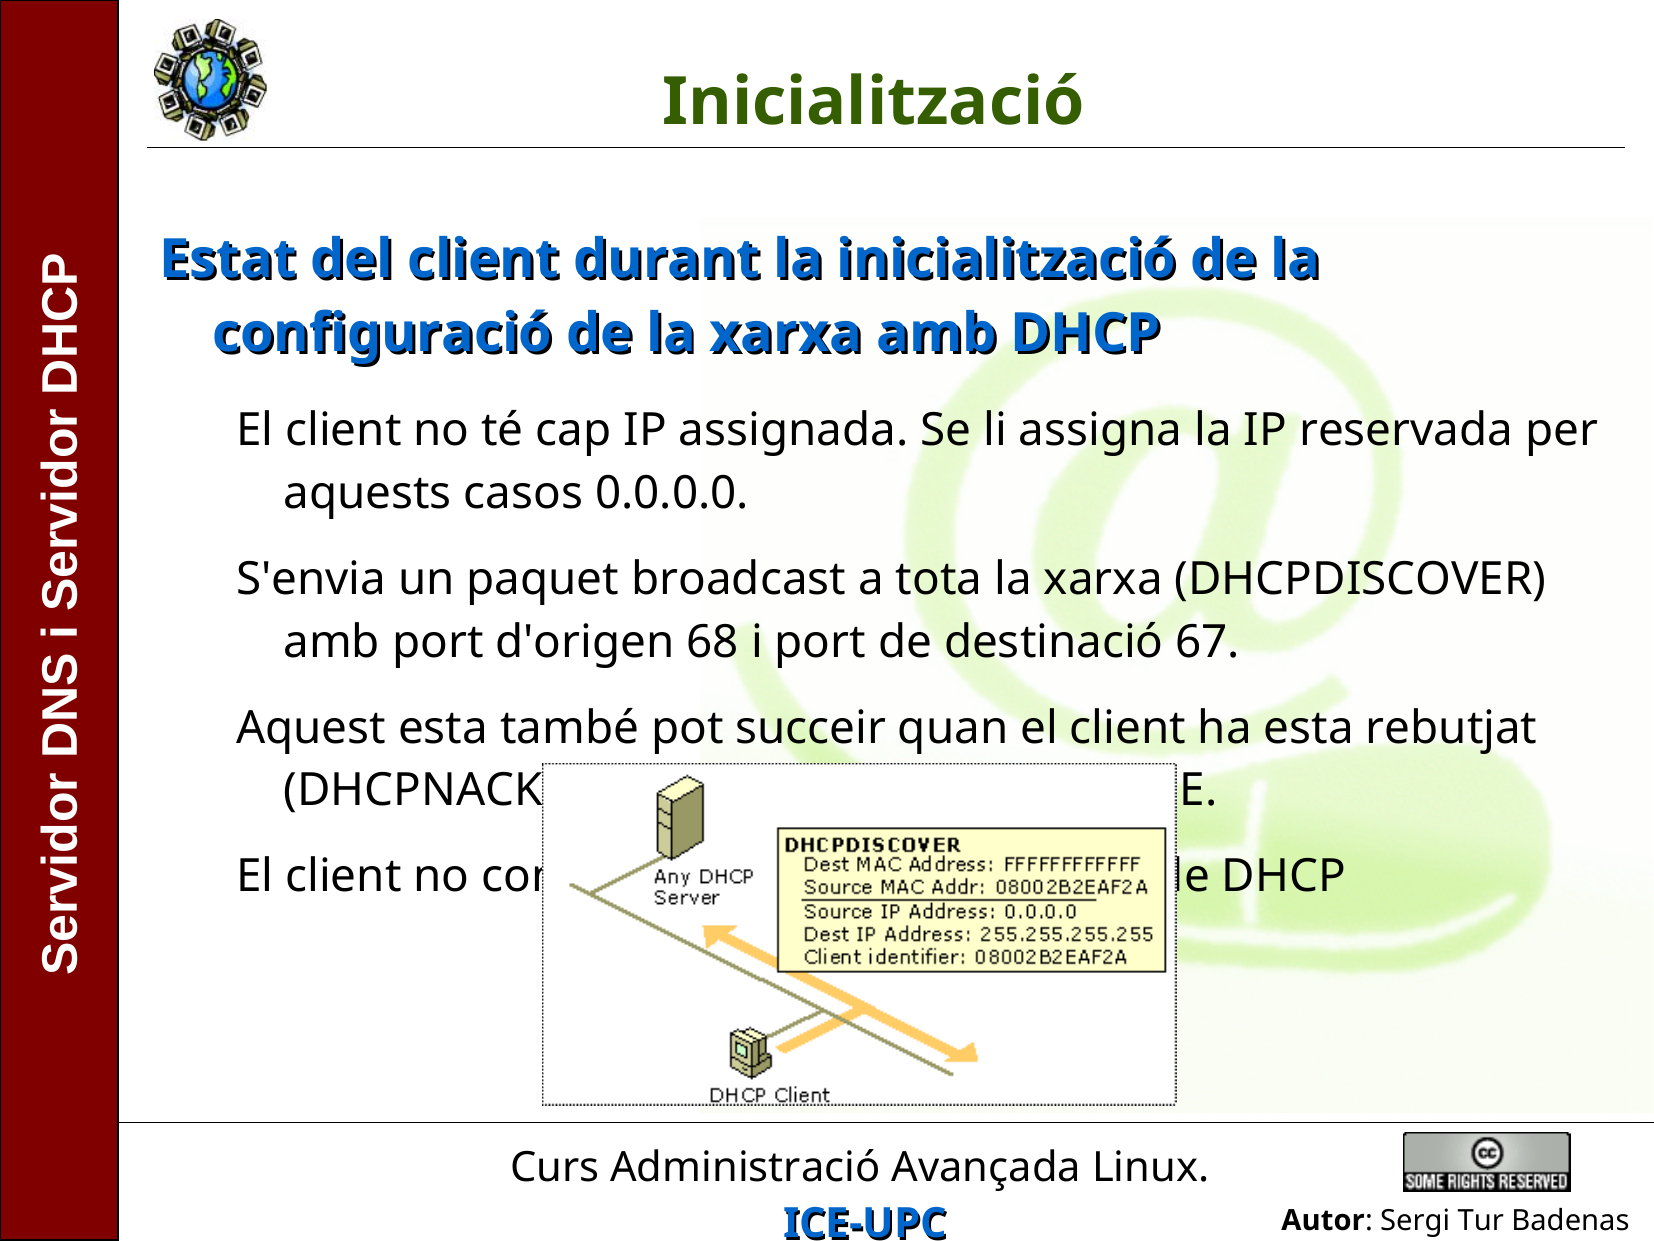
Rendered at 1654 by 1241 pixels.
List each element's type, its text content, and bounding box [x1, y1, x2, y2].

picture [542, 217, 1654, 1113]
title Inicialització [129, 49, 1619, 148]
picture [154, 19, 268, 49]
picture [1403, 1132, 1571, 1192]
list Estat del client durant la inicialització de la configuració de la xarxa amb DHCP El client no té cap IP assignada. Se li assigna la IP reservada per aquests casos 0.0.0.0. S'envia un paquet broadcast a tota la xarxa (DHCPDISCOVER) amb port d'origen 68 i port de destinació 67. Aquest esta també pot succeir quan el client ha esta rebutjat (DHCPNACK) o després d'un DHCPRELEASE. El client no coneix l'adreça de cap servidor de DHCP [141, 219, 1630, 1055]
